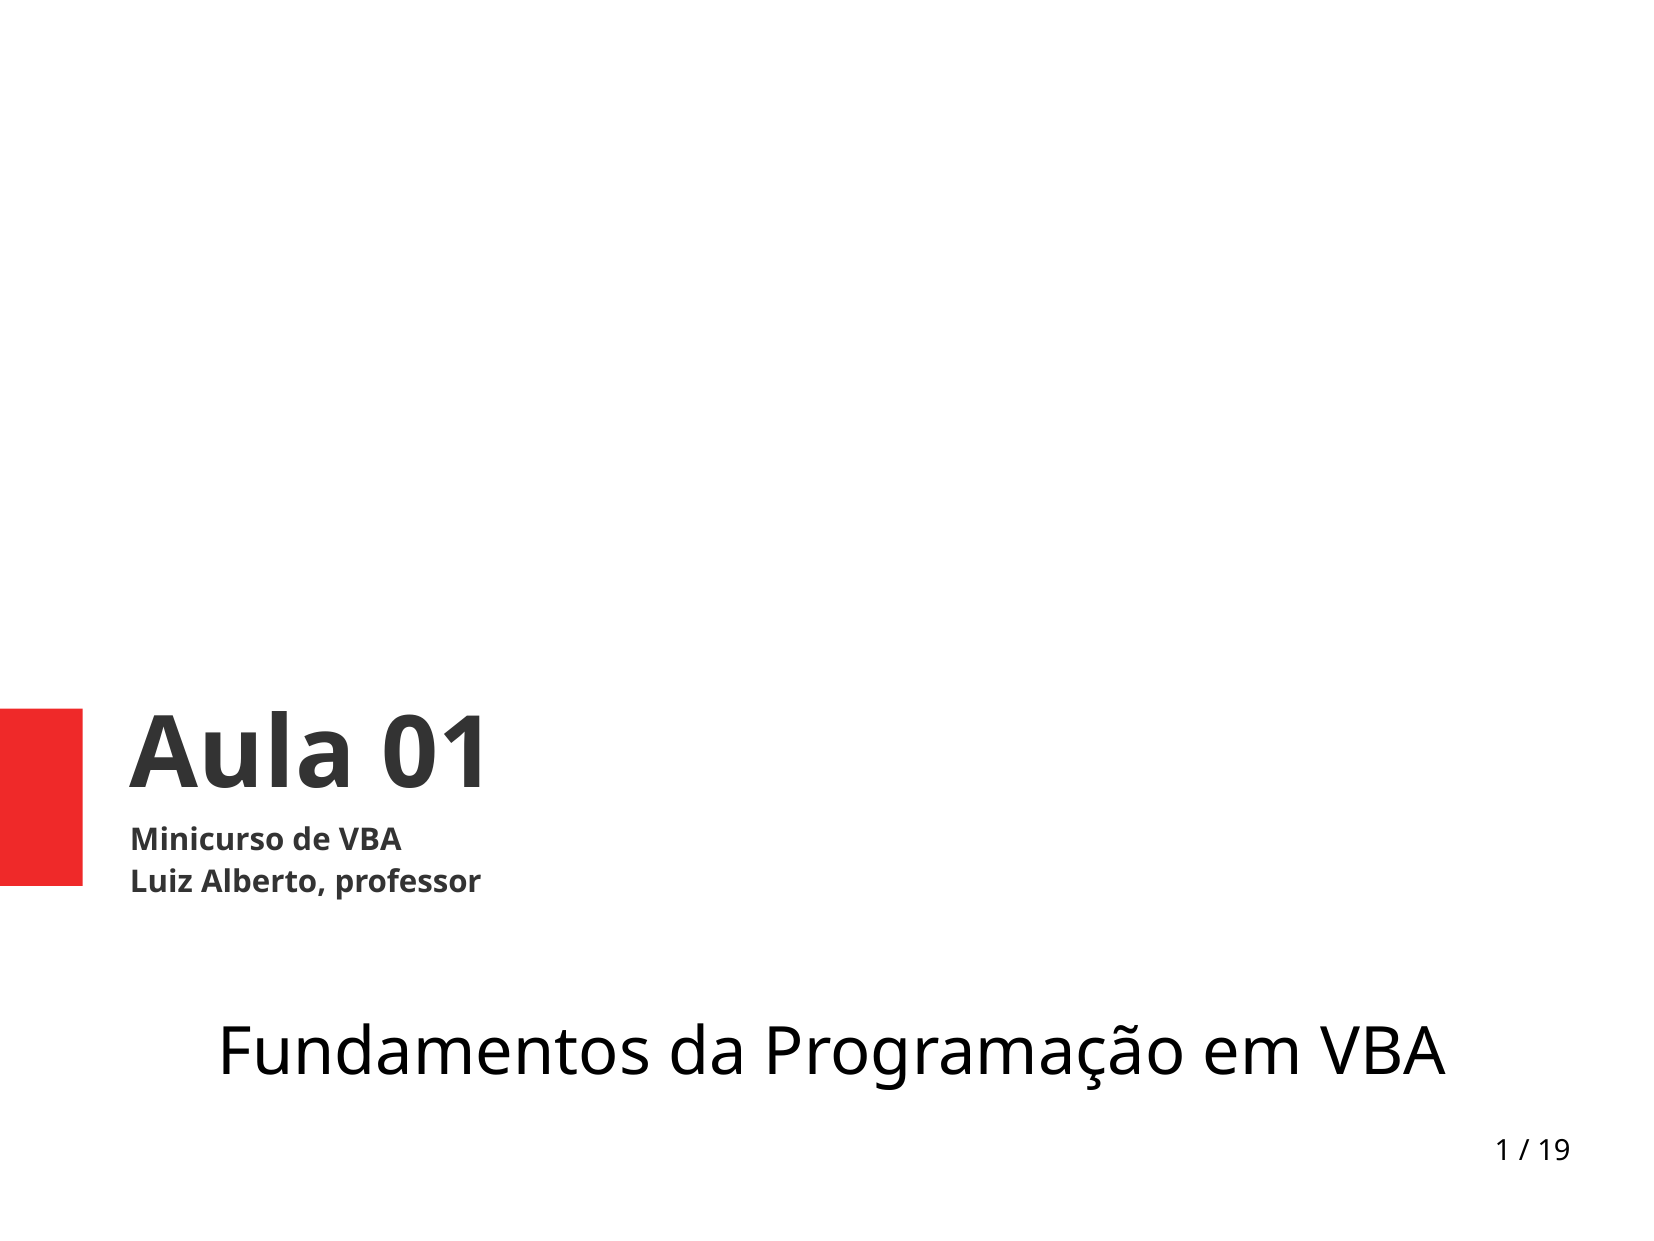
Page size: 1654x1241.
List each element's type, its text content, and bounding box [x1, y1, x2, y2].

subtitle Fundamentos da Programação em VBA [129, 968, 1536, 1130]
title Aula 01 Minicurso de VBA Luiz Alberto, professor [129, 655, 1536, 928]
